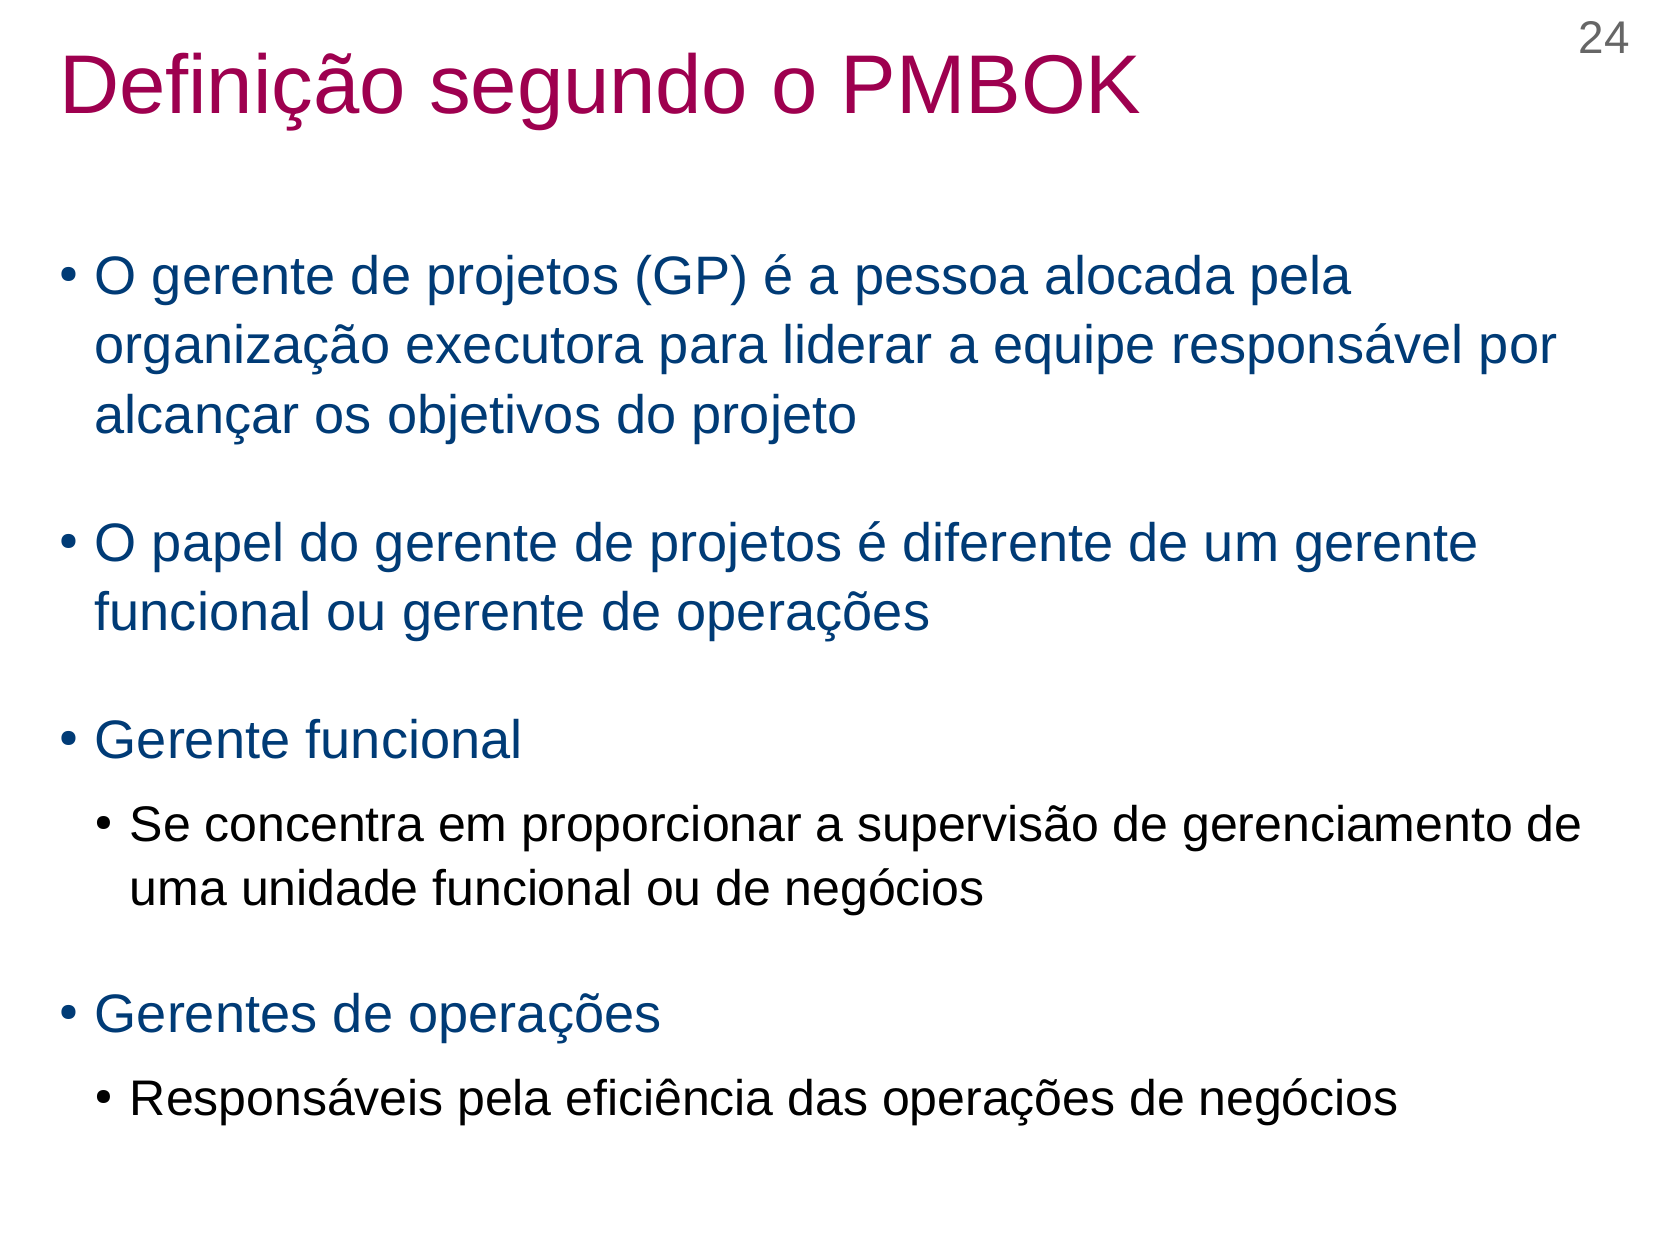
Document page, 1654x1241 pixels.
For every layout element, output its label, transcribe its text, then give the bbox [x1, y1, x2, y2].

list O gerente de projetos (GP) é a pessoa alocada pela organização executora para liderar a equipe responsável por alcançar os objetivos do projeto O papel do gerente de projetos é diferente de um gerente funcional ou gerente de operações Gerente funcional Se concentra em proporcionar a supervisão de gerenciamento de uma unidade funcional ou de negócios Gerentes de operações Responsáveis pela eficiência das operações de negócios [59, 236, 1595, 1211]
title Definição segundo o PMBOK [59, 29, 1595, 148]
